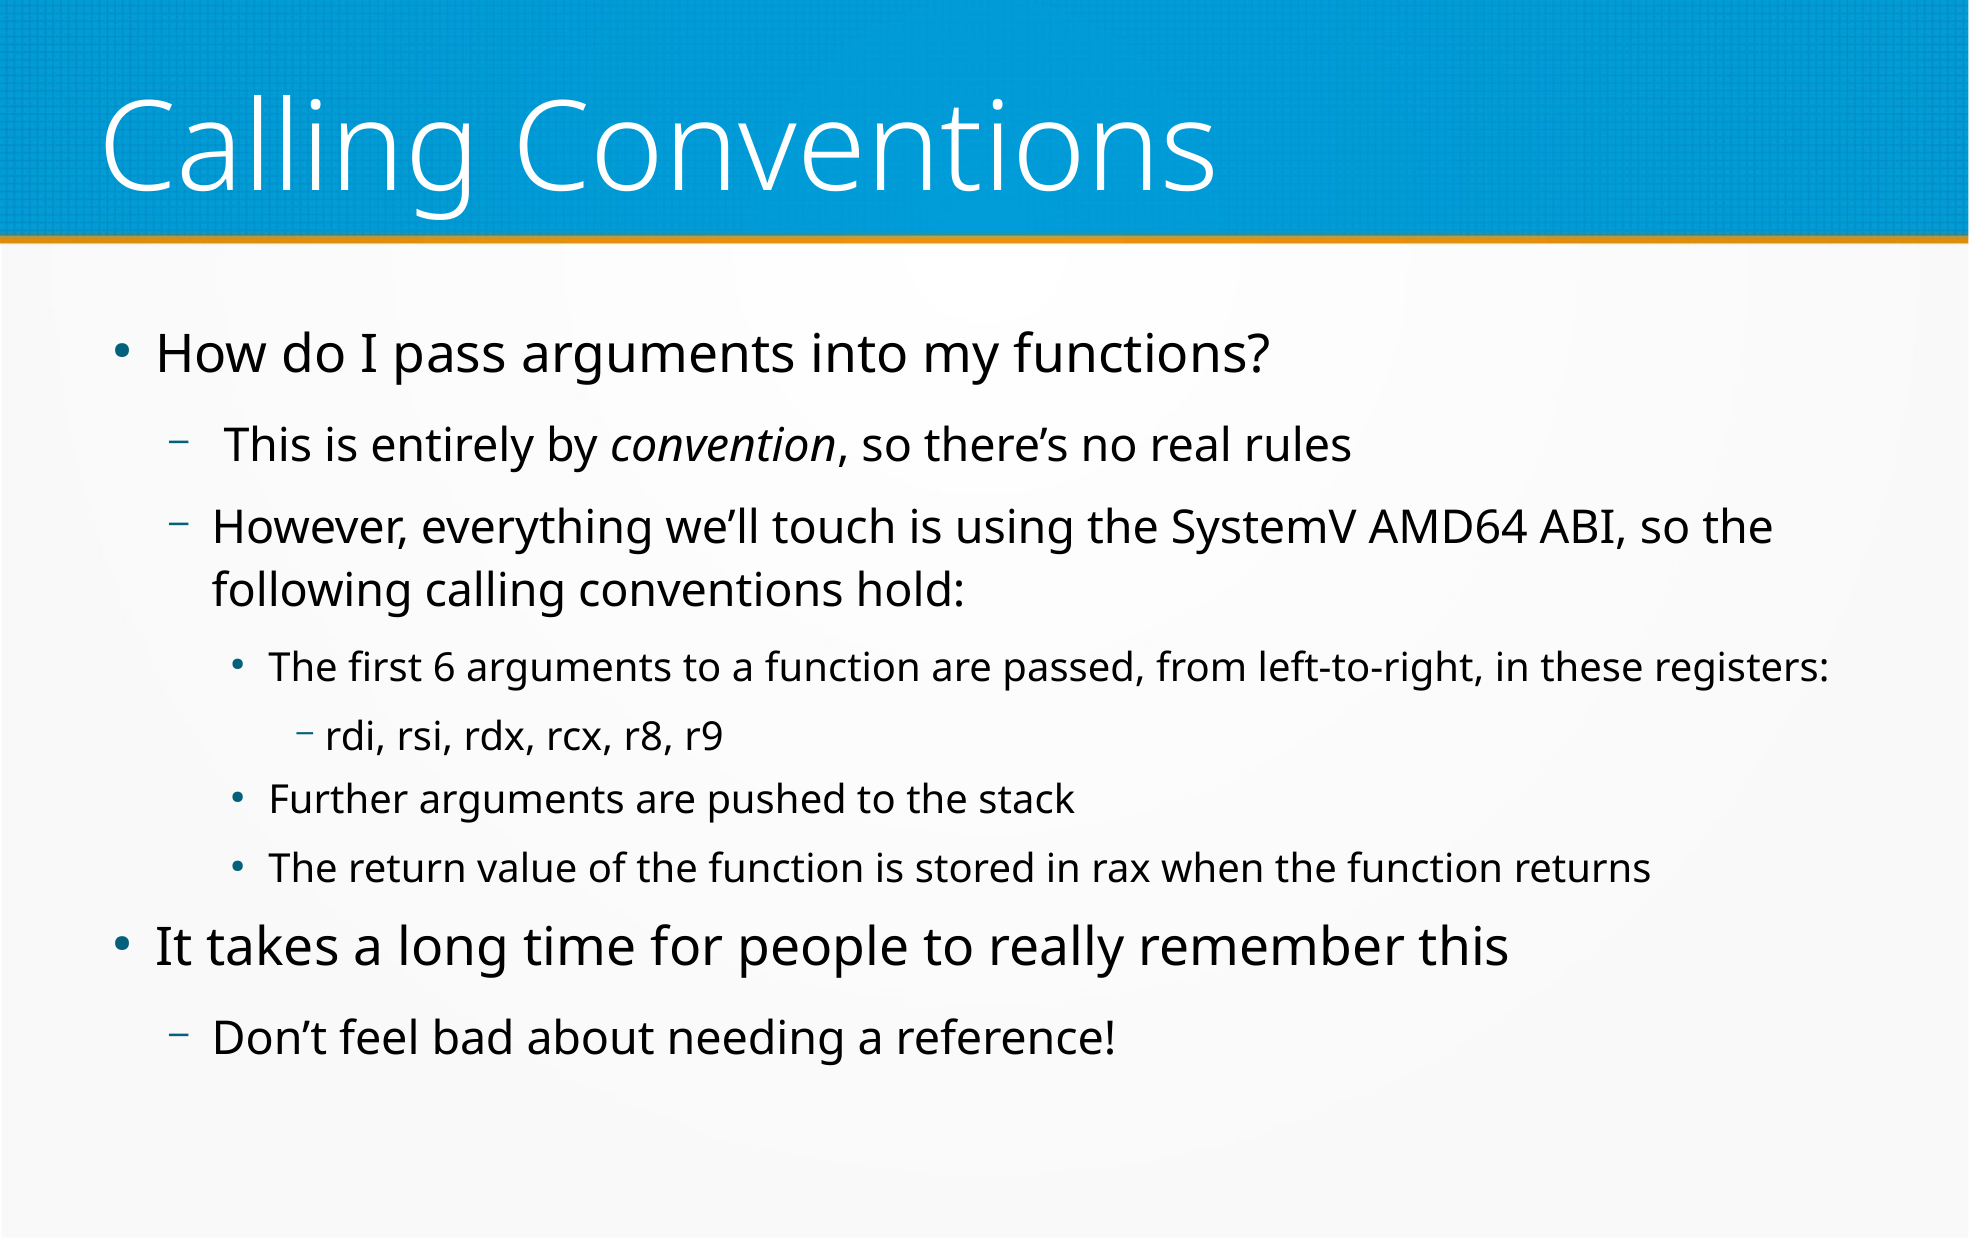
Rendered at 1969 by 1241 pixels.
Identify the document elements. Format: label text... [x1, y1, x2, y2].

picture [0, 233, 1969, 1241]
title Calling Conventions [98, 19, 1870, 227]
list How do I pass arguments into my functions? This is entirely by convention, so there’s no real rules However, everything we’ll touch is using the SystemV AMD64 ABI, so the following calling conventions hold: The first 6 arguments to a function are passed, from left-to-right, in these registers: rdi, rsi, rdx, rcx, r8, r9 Further arguments are pushed to the stack The return value of the function is stored in rax when the function returns It takes a long time for people to really remember this Don’t feel bad about needing a reference! [98, 315, 1861, 1081]
